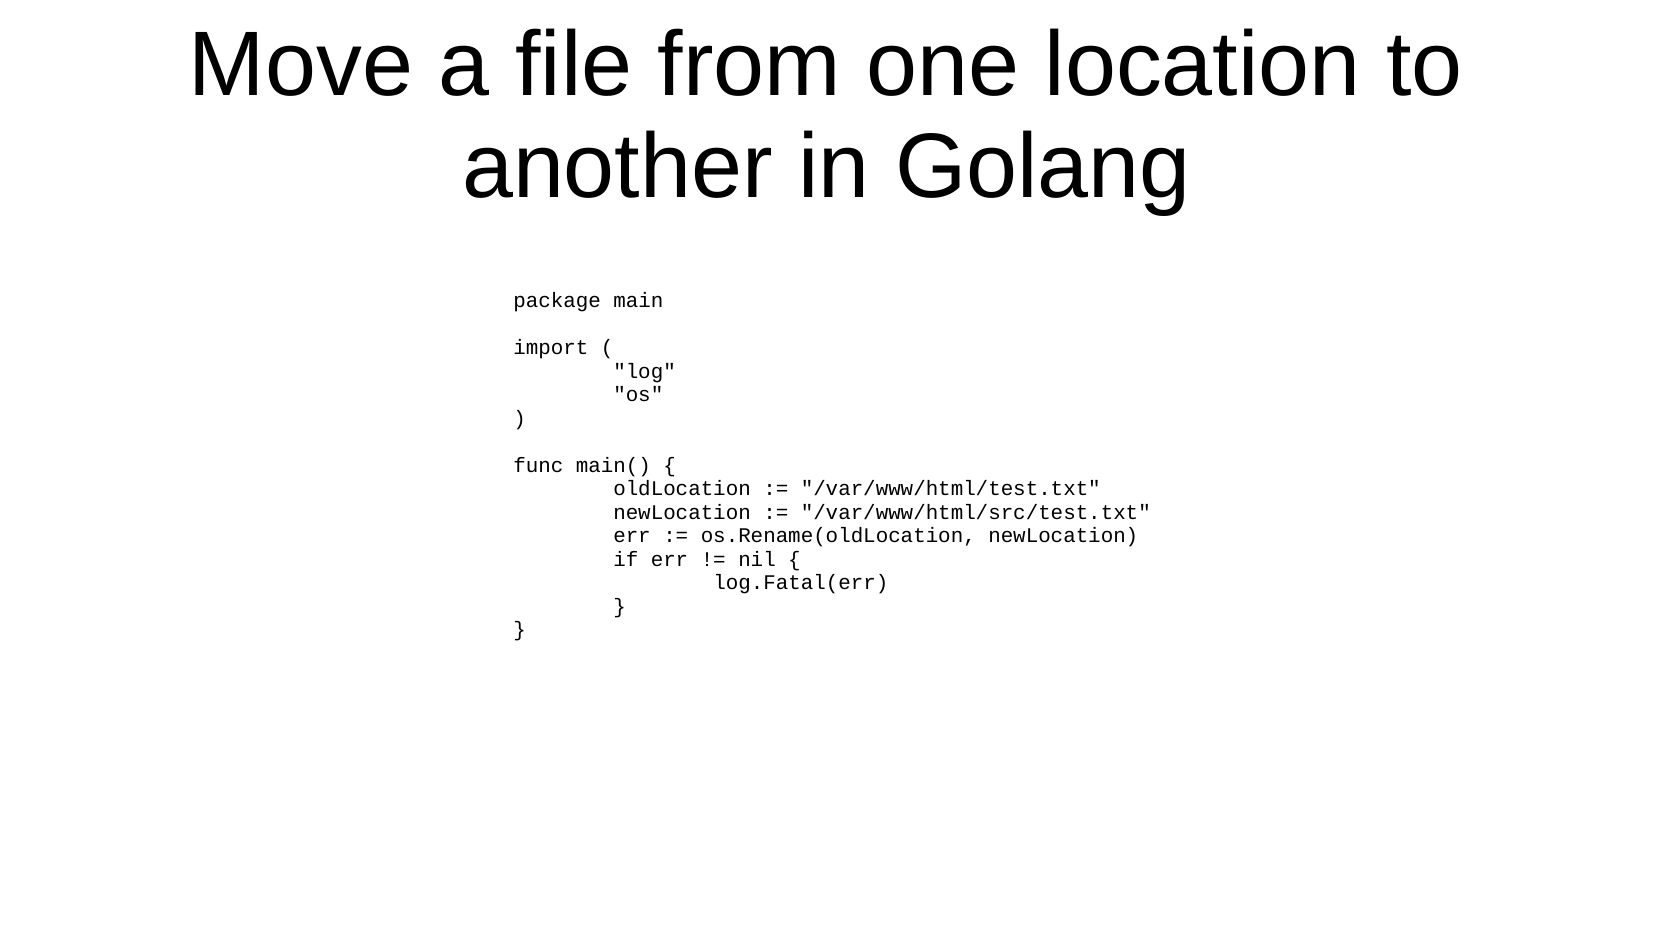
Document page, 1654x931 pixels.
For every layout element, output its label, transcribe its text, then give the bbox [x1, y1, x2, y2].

text_box package main import ( "log" "os" ) func main() { oldLocation := "/var/www/html/test.txt" newLocation := "/var/www/html/src/test.txt" err := os.Rename(oldLocation, newLocation) if err != nil { log.Fatal(err) } } [498, 283, 1166, 651]
title Move a file from one location to another in Golang [82, 12, 1571, 218]
